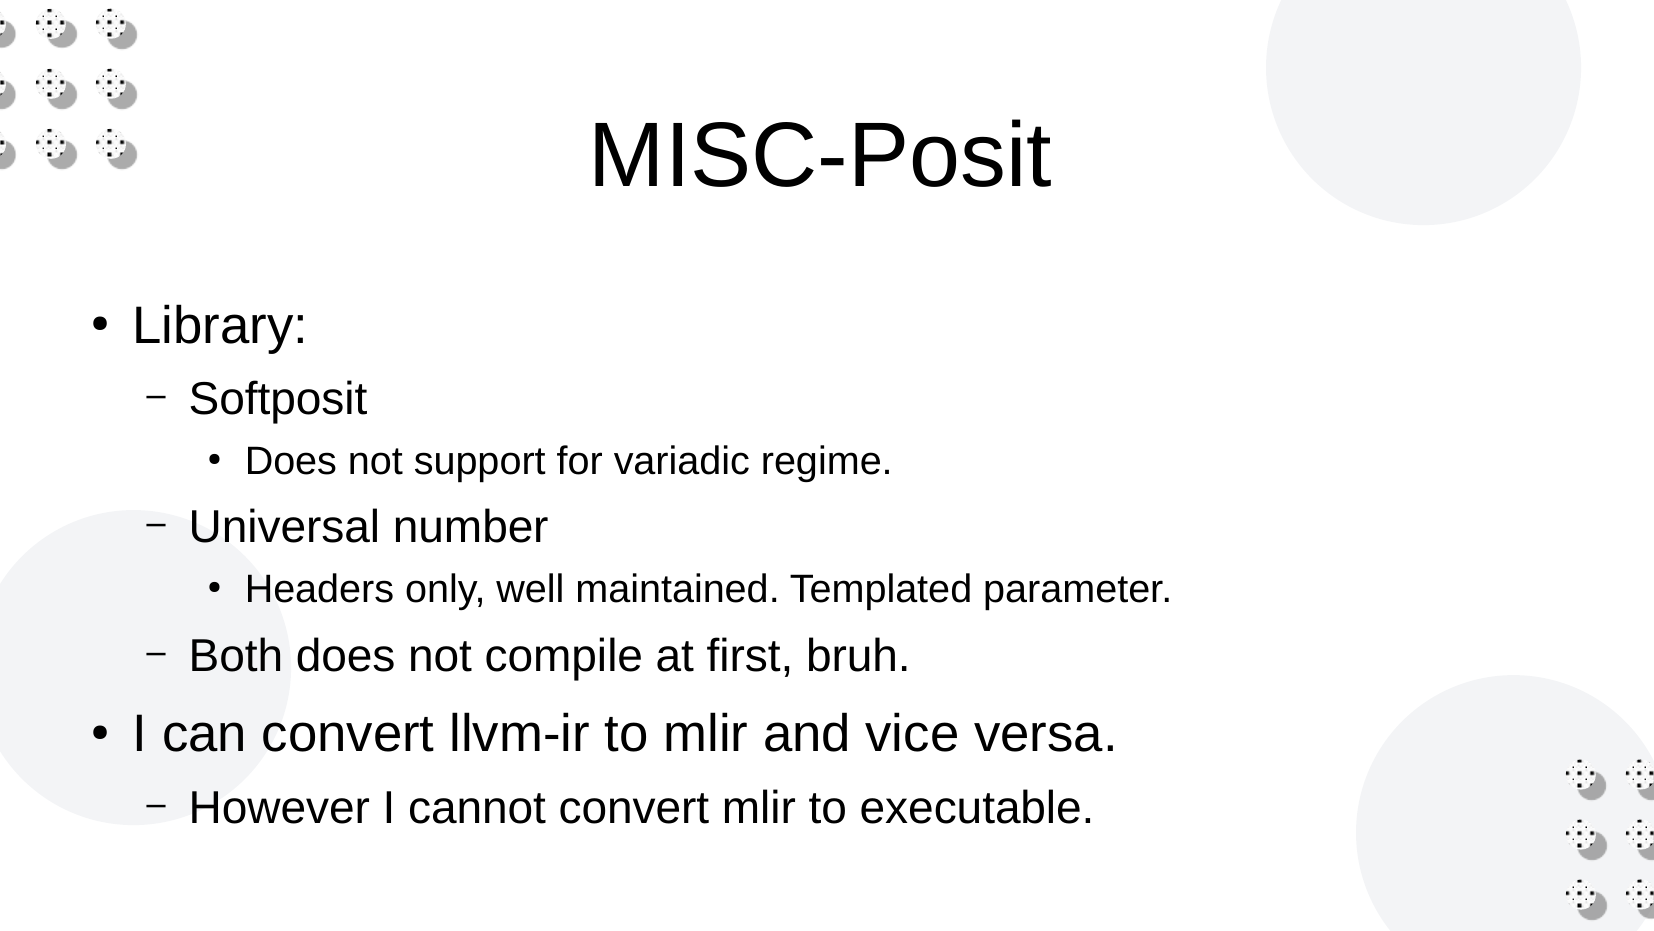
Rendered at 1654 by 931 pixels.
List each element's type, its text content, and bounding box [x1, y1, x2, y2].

picture [95, 8, 126, 39]
picture [1625, 879, 1654, 910]
picture [1565, 759, 1596, 790]
list Library: Softposit Does not support for variadic regime. Universal number Headers only, well maintained. Templated parameter. Both does not compile at first, bruh. I can convert llvm-ir to mlir and vice versa. However I cannot convert mlir to executable. [76, 295, 1565, 835]
picture [0, 131, 7, 156]
picture [0, 11, 6, 36]
title MISC-Posit [76, 76, 1565, 233]
picture [0, 71, 6, 96]
picture [35, 68, 66, 99]
picture [35, 128, 67, 159]
picture [35, 8, 66, 39]
picture [1565, 879, 1596, 910]
picture [1565, 819, 1596, 850]
picture [1625, 819, 1654, 850]
picture [98, 68, 124, 76]
picture [1625, 759, 1654, 790]
